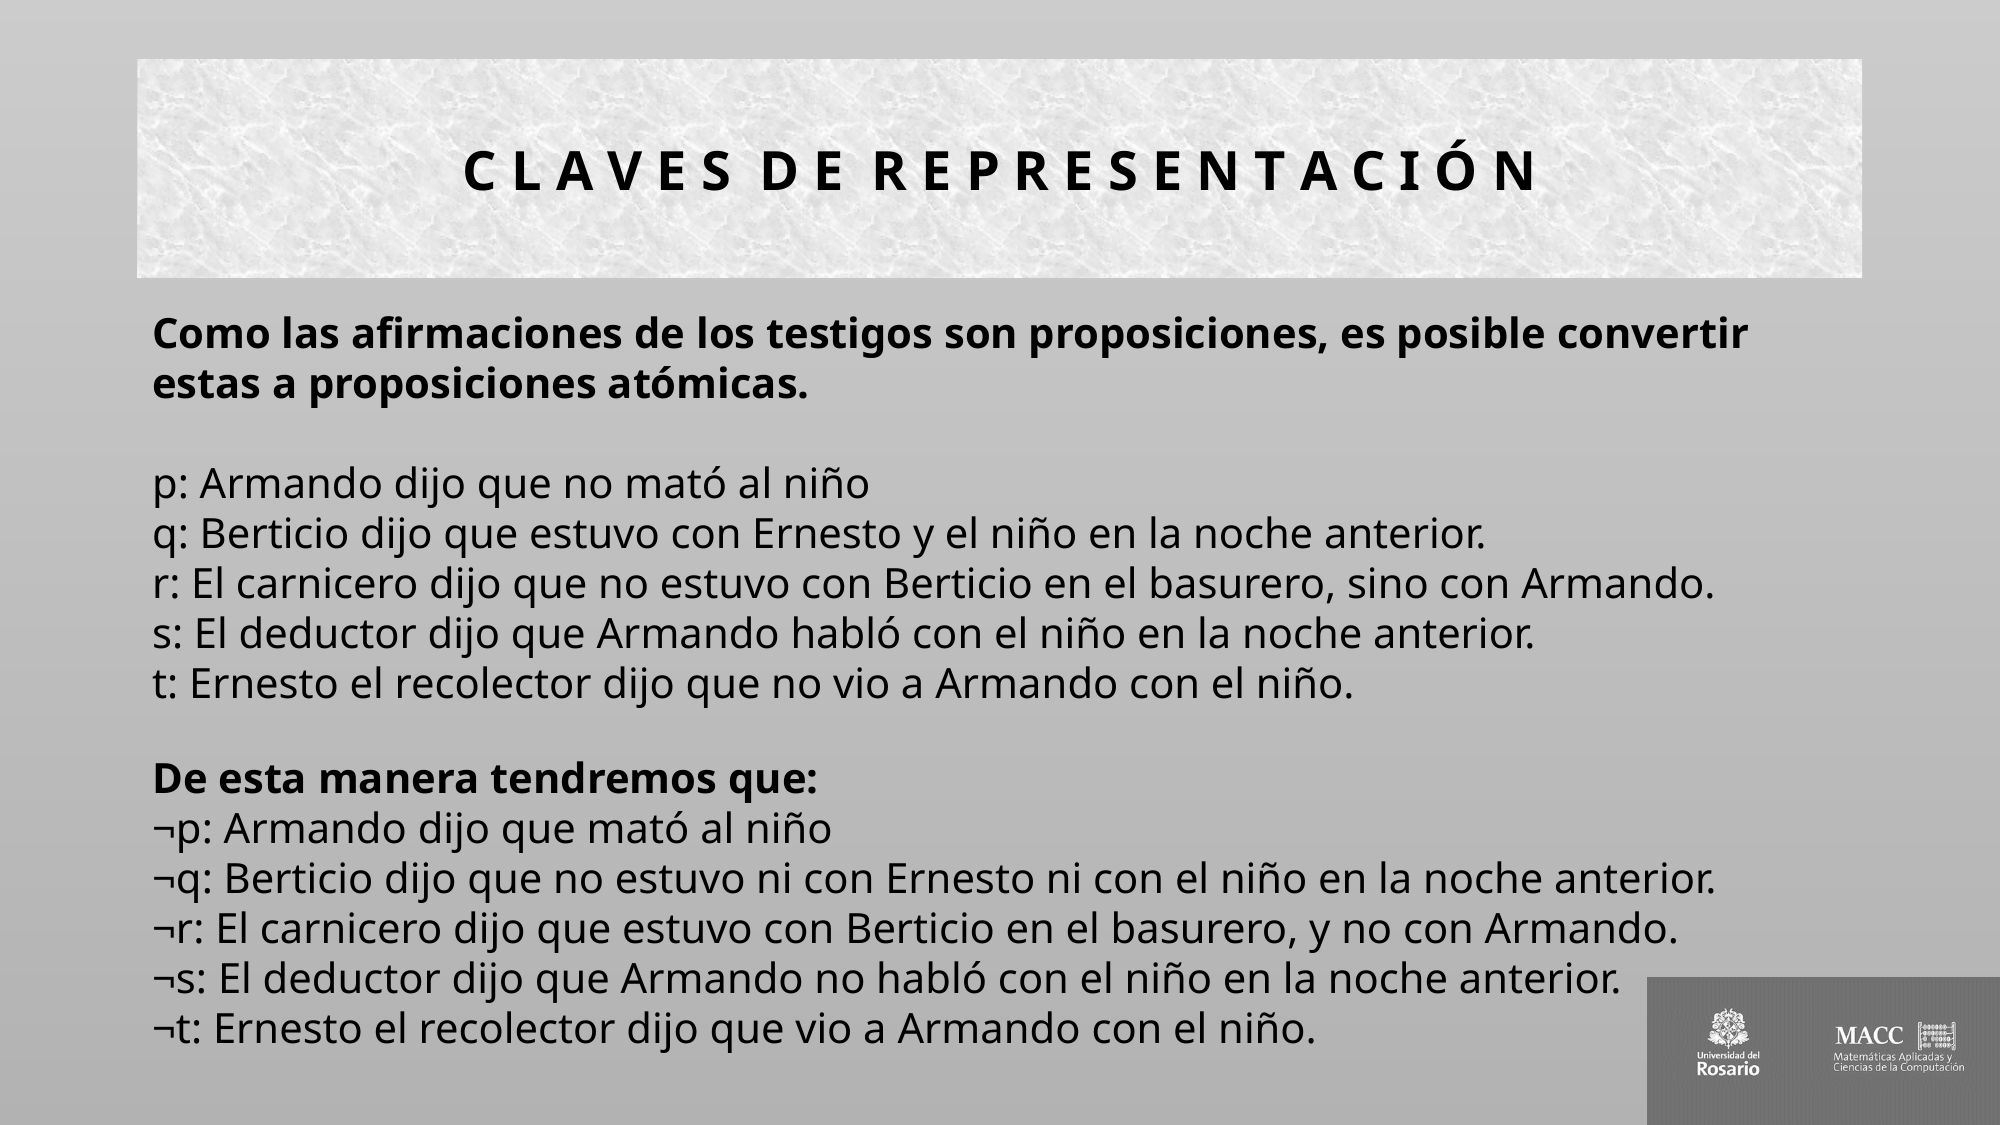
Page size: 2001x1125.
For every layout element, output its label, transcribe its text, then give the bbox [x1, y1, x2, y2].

picture [1647, 977, 2000, 1125]
text_box Como las afirmaciones de los testigos son proposiciones, es posible convertir estas a proposiciones atómicas. p: Armando dijo que no mató al niño q: Berticio dijo que estuvo con Ernesto y el niño en la noche anterior. r: El carnicero dijo que no estuvo con Berticio en el basurero, sino con Armando. s: El deductor dijo que Armando habló con el niño en la noche anterior. t: Ernesto el recolector dijo que no vio a Armando con el niño. De esta manera tendremos que: ¬p: Armando dijo que mató al niño ¬q: Berticio dijo que no estuvo ni con Ernesto ni con el niño en la noche anterior. ¬r: El carnicero dijo que estuvo con Berticio en el basurero, y no con Armando. ¬s: El deductor dijo que Armando no habló con el niño en la noche anterior. ¬t: Ernesto el recolector dijo que vio a Armando con el niño. [137, 299, 1863, 945]
text_box C L A V E S D E R E P R E S E N T A C I Ó N [137, 59, 1863, 278]
